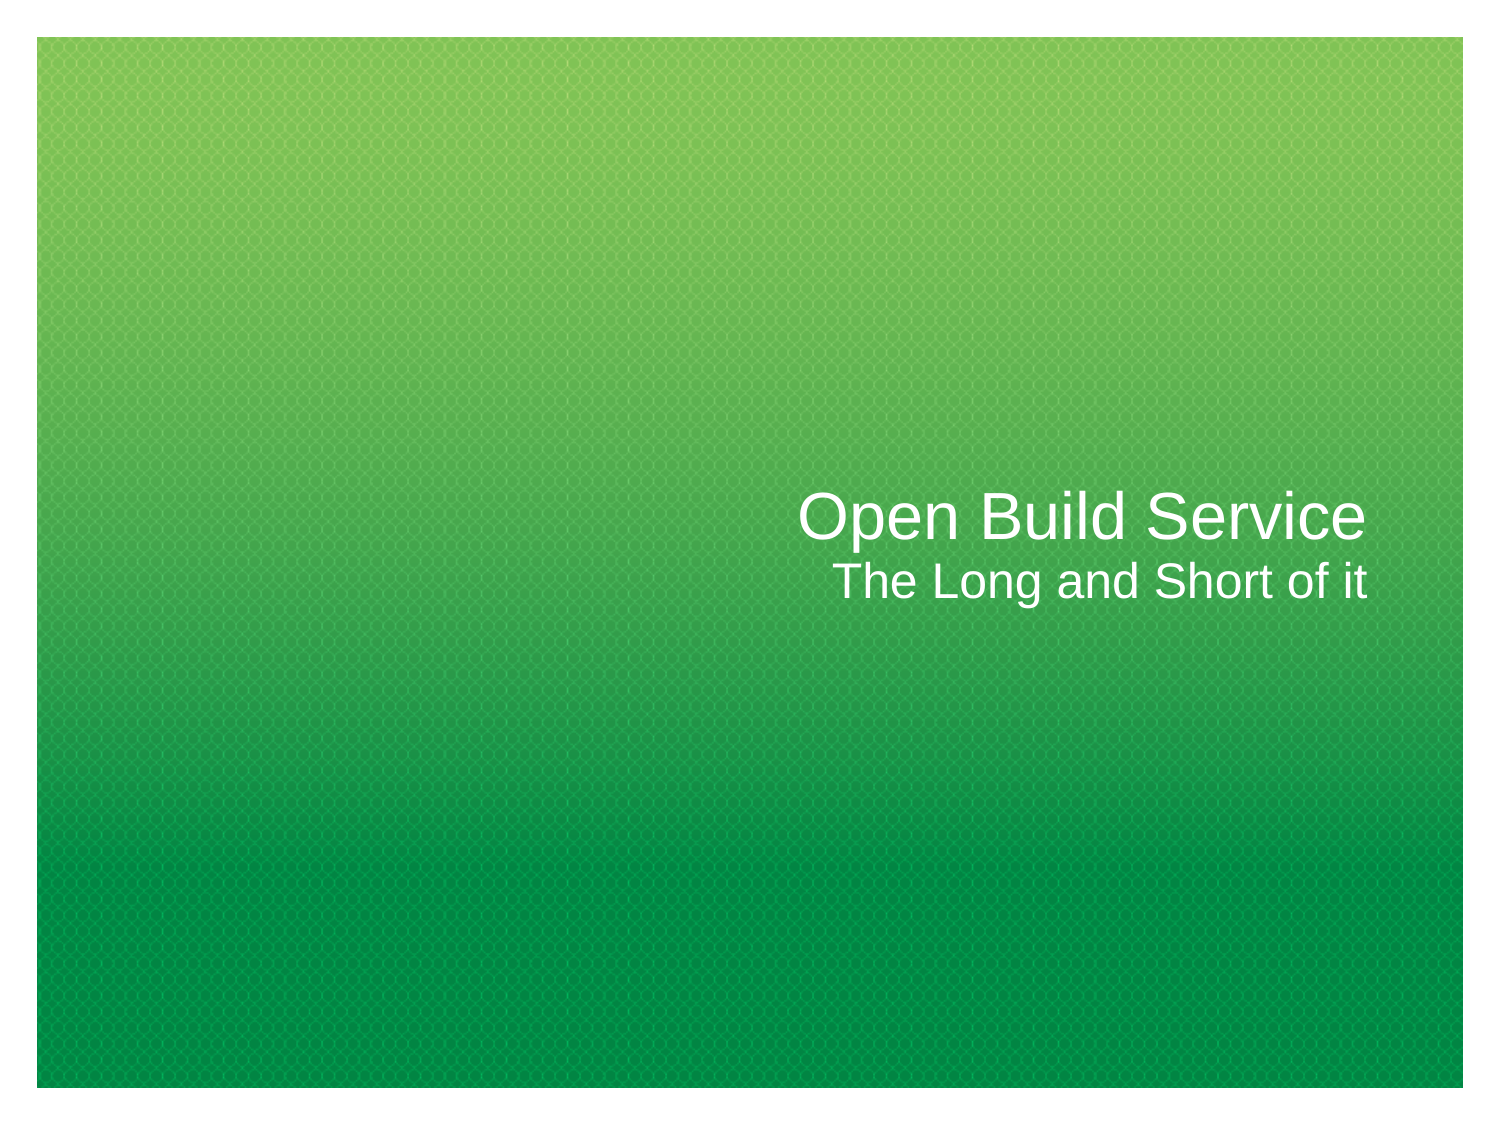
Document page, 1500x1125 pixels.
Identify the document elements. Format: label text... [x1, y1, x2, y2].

title Open Build Service The Long and Short of it [135, 450, 1369, 638]
picture [37, 37, 1463, 1088]
